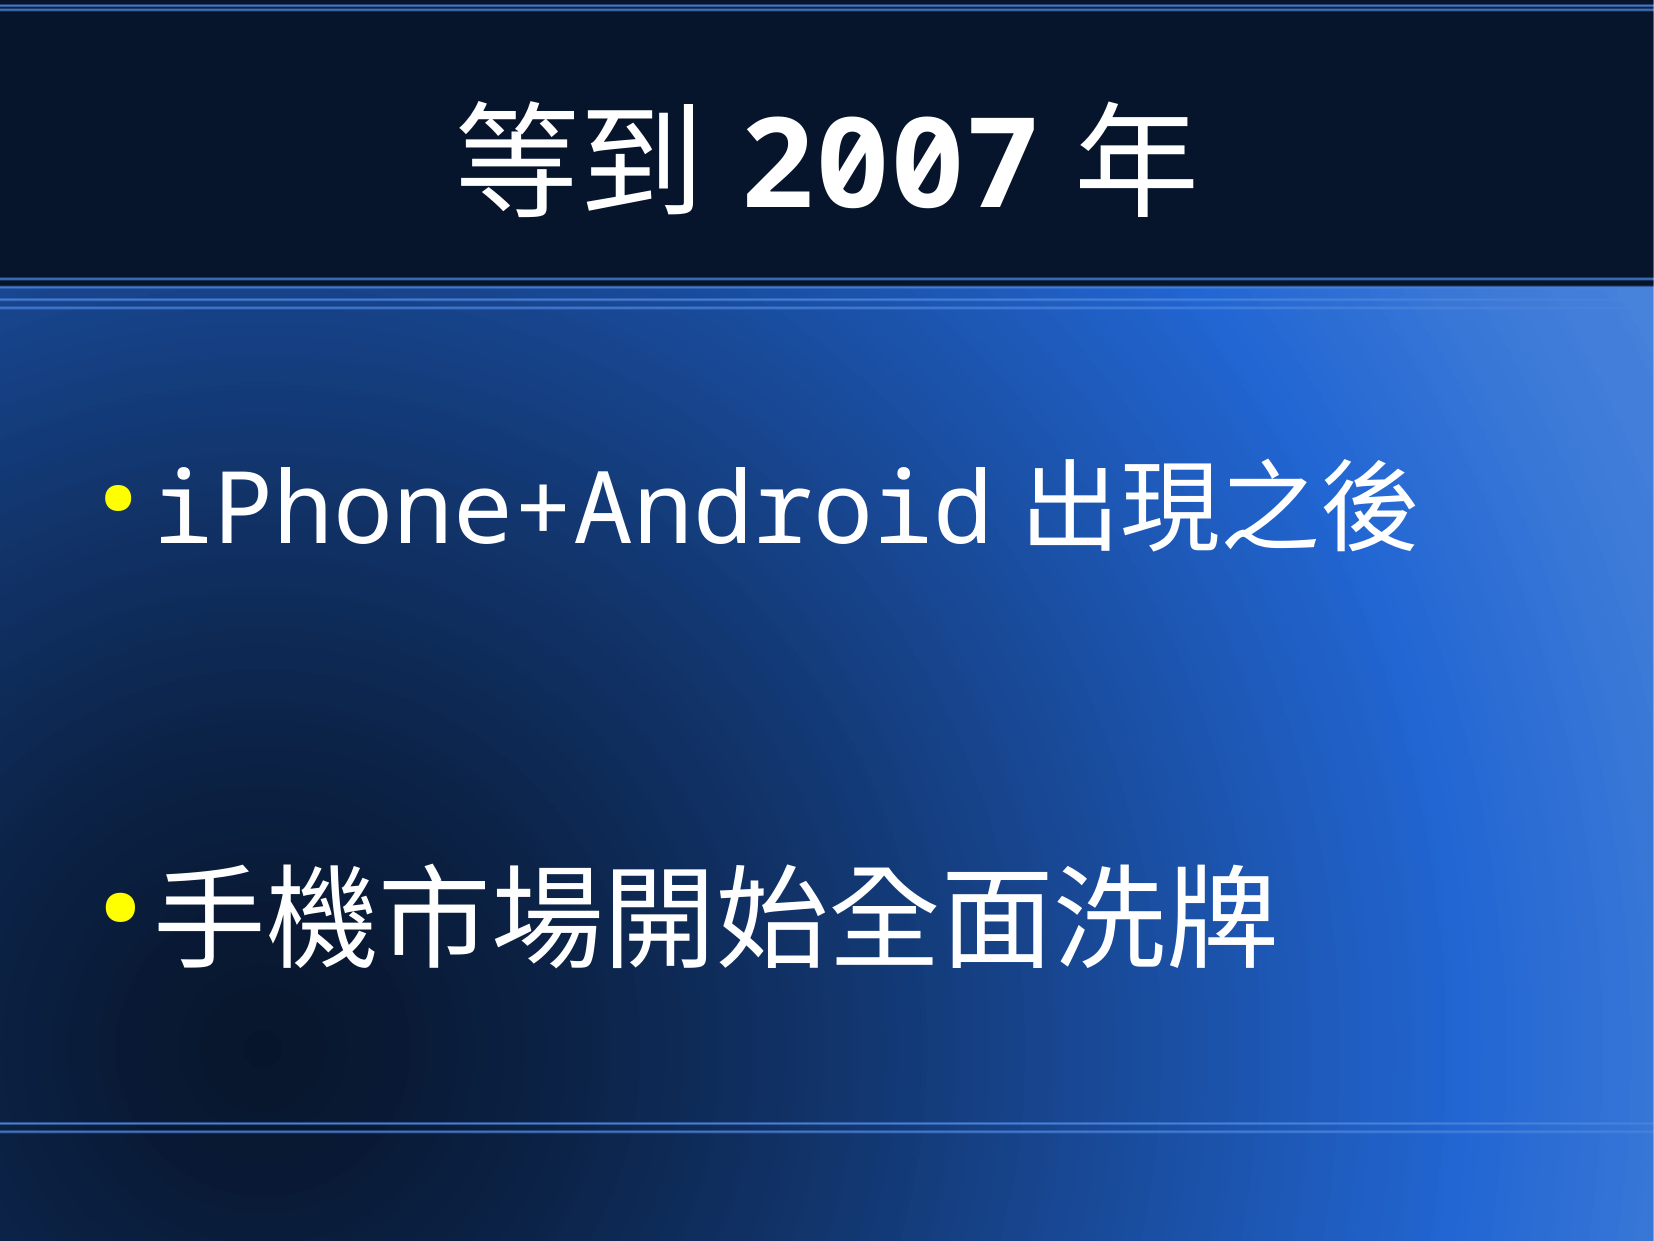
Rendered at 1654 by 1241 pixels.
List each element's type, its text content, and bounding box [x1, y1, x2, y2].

list iPhone+Android出現之後 手機市場開始全面洗牌 [82, 355, 1571, 1241]
picture [0, 0, 1654, 1241]
title 等到2007年 [82, 49, 1571, 257]
